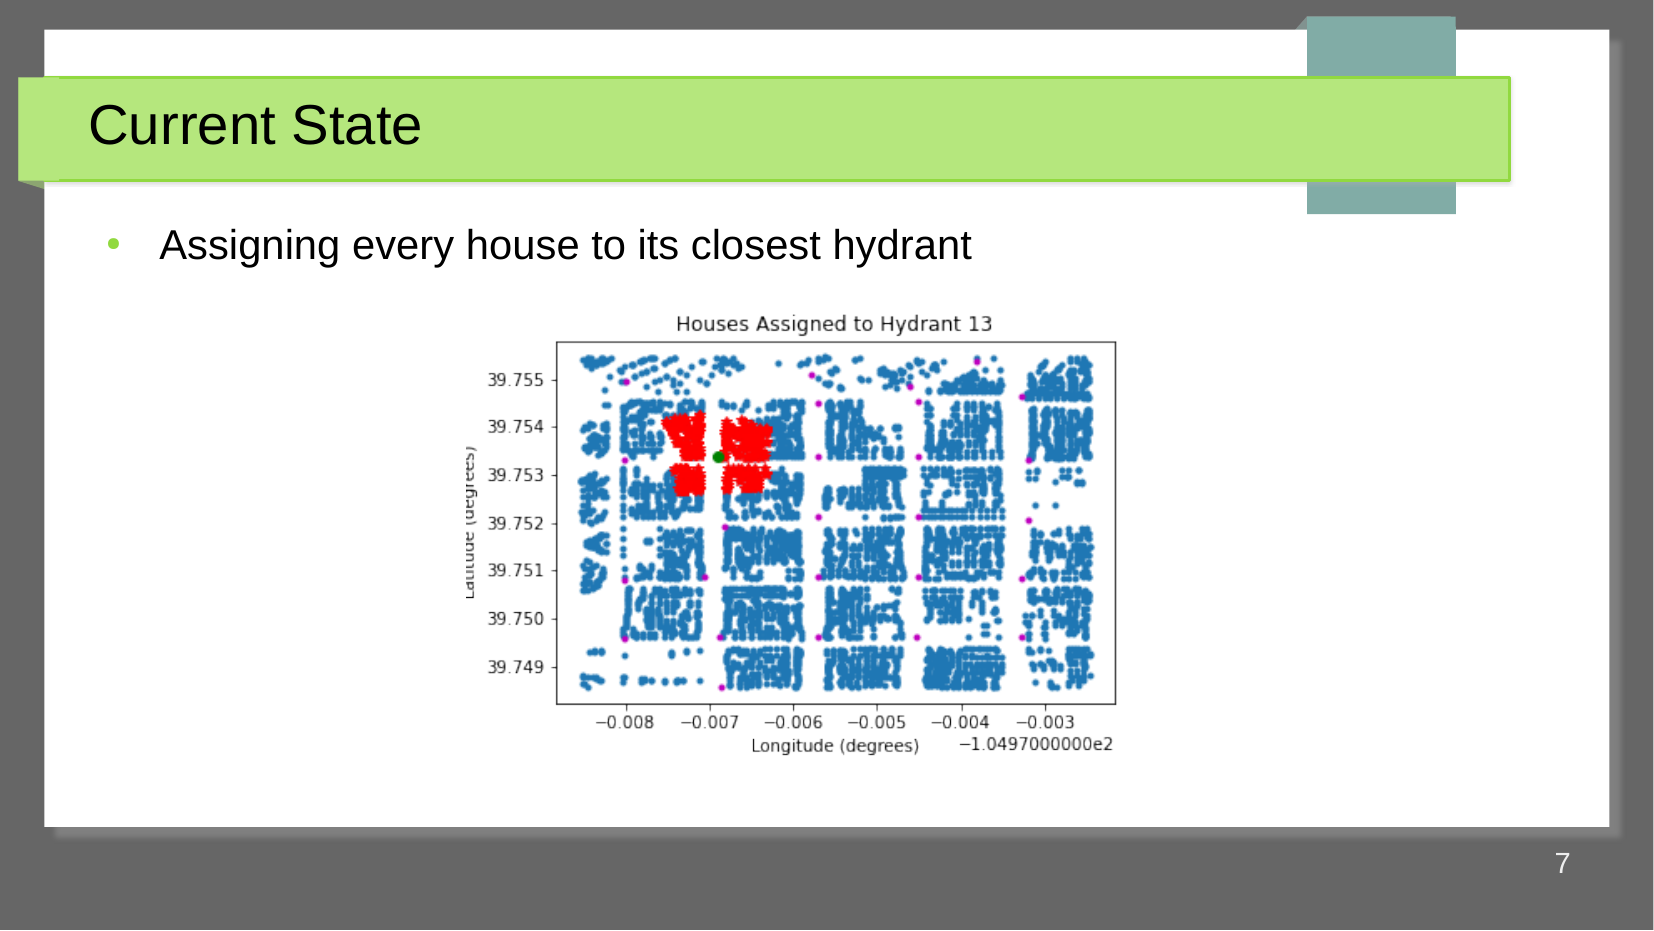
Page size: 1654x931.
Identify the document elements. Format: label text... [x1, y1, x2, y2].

list Assigning every house to its closest hydrant [88, 221, 1565, 813]
title Current State [88, 73, 1506, 178]
picture [466, 283, 1187, 764]
